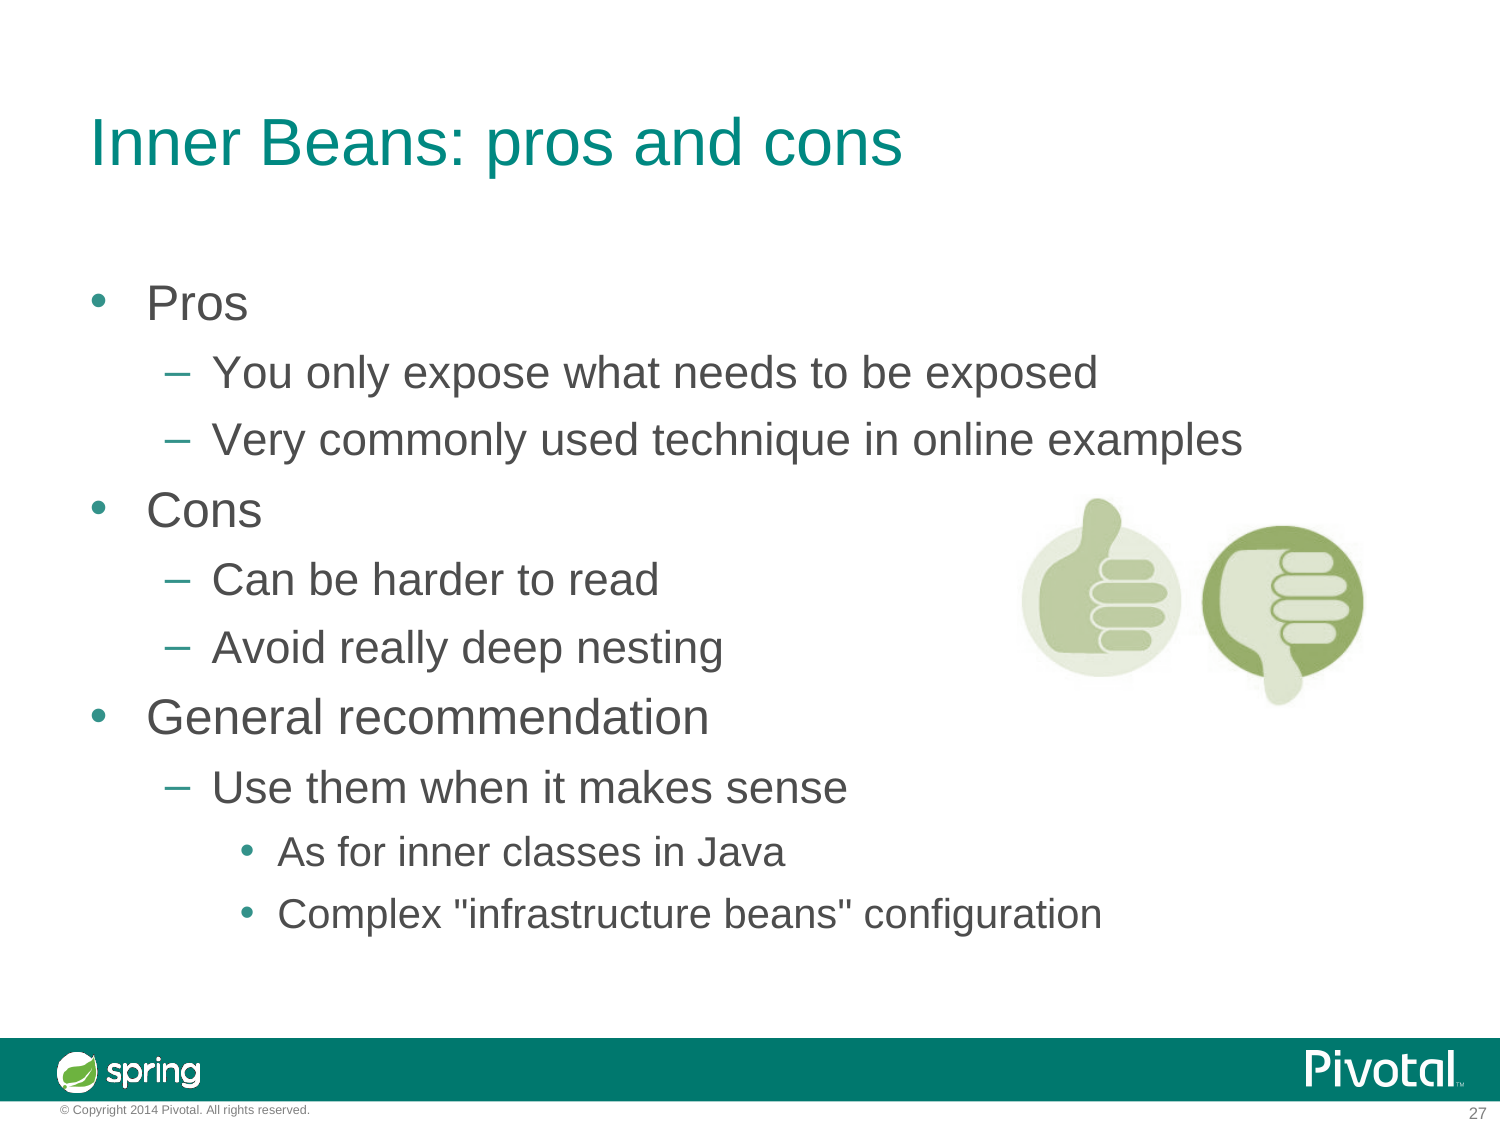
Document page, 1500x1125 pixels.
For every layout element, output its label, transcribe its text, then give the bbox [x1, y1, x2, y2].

picture [1306, 1050, 1464, 1087]
list Pros You only expose what needs to be exposed Very commonly used technique in online examples Cons Can be harder to read Avoid really deep nesting General recommendation Use them when it makes sense As for inner classes in Java Complex "infrastructure beans" configuration [75, 262, 1426, 1005]
title Inner Beans: pros and cons [75, 45, 1426, 233]
picture [1016, 494, 1367, 710]
picture [32, 1041, 210, 1103]
